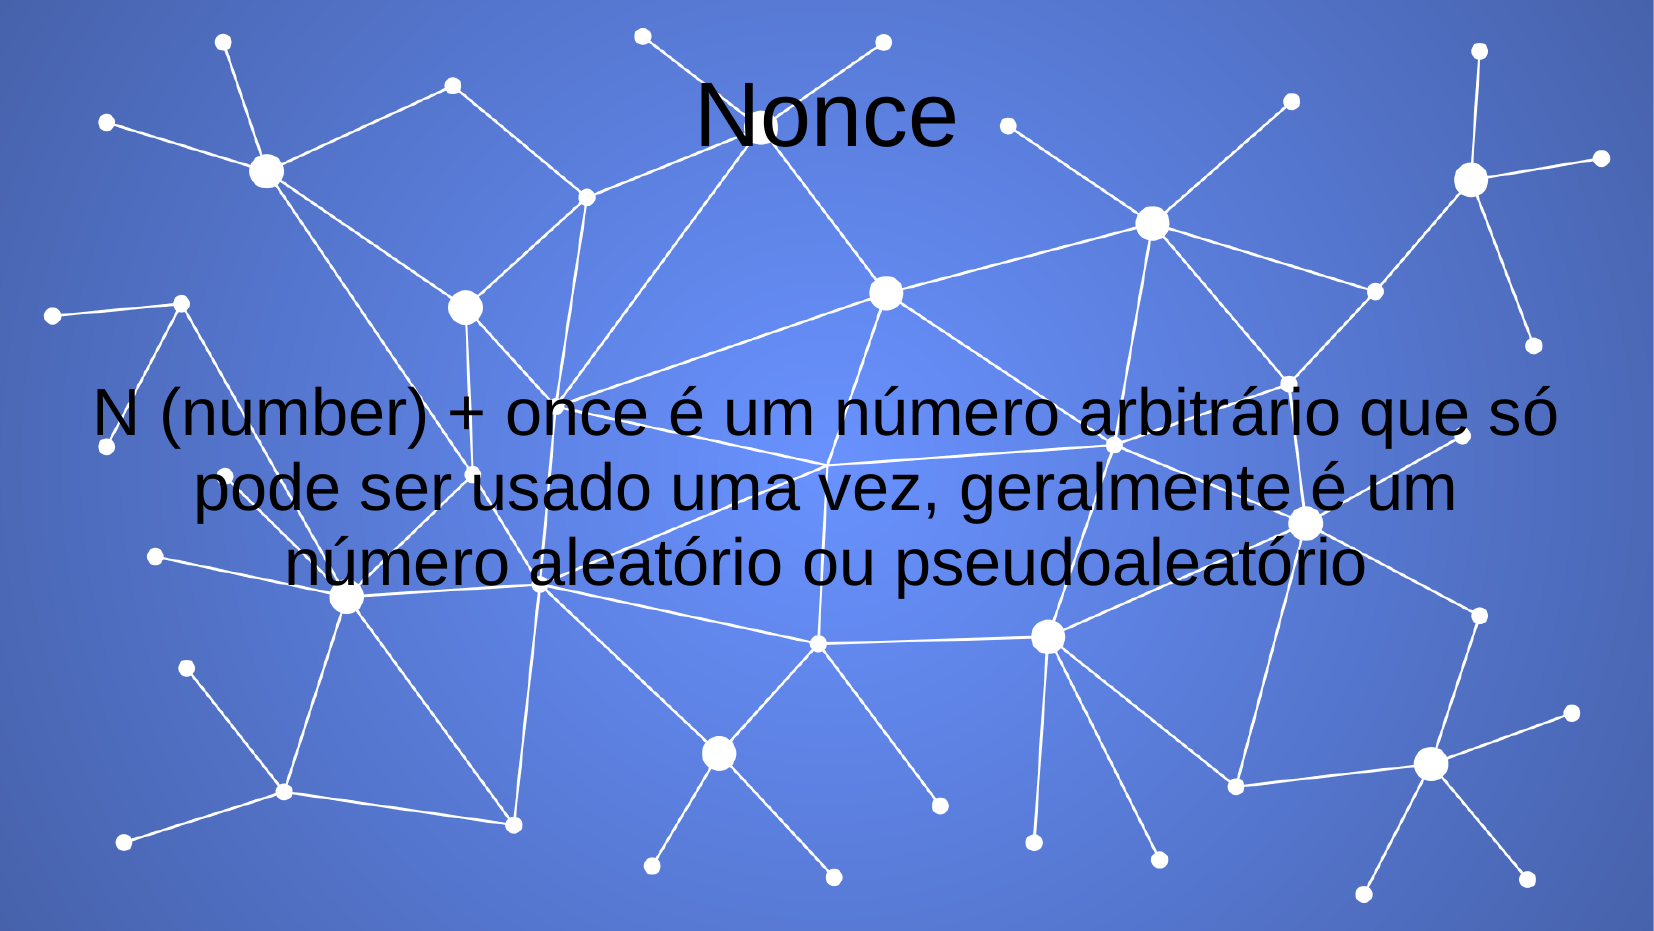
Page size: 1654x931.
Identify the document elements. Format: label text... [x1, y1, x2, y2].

title Nonce [82, 37, 1571, 193]
subtitle N (number) + once é um número arbitrário que só pode ser usado uma vez, geralmente é um número aleatório ou pseudoaleatório [82, 217, 1571, 758]
picture [0, 0, 1654, 931]
